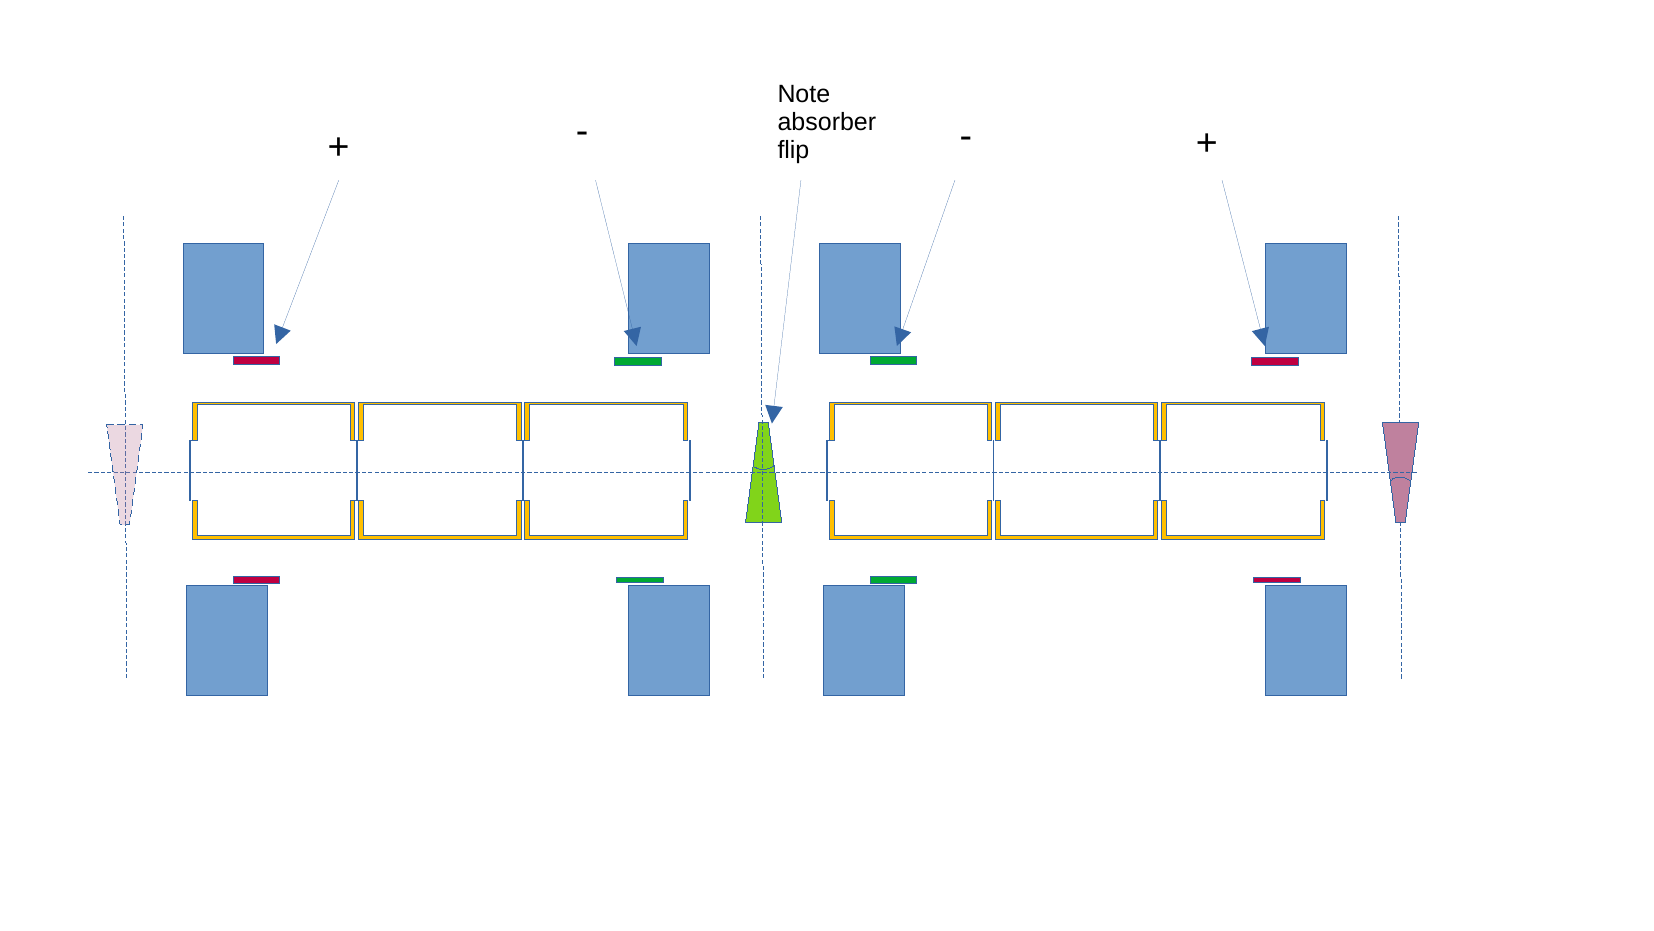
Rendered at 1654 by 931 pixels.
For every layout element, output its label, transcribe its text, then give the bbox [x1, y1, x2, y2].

text_box [628, 243, 710, 354]
text_box [233, 356, 280, 365]
text_box Note absorber flip [762, 72, 916, 257]
text_box [1265, 243, 1347, 354]
text_box [233, 576, 280, 584]
text_box [870, 576, 917, 584]
text_box - [944, 107, 1026, 240]
text_box [1251, 357, 1299, 366]
text_box [616, 577, 664, 583]
text_box [189, 402, 691, 540]
text_box [745, 422, 782, 523]
text_box [1265, 585, 1347, 696]
text_box [614, 357, 662, 366]
text_box + [312, 117, 414, 250]
text_box [1253, 577, 1301, 583]
text_box + [1181, 113, 1282, 245]
text_box [870, 356, 917, 365]
text_box [1382, 422, 1419, 523]
text_box [183, 243, 264, 354]
text_box [819, 257, 901, 354]
text_box [106, 424, 143, 525]
text_box - [561, 101, 642, 234]
text_box [628, 585, 710, 696]
text_box [186, 585, 268, 696]
text_box [826, 402, 1328, 540]
text_box [823, 585, 905, 696]
